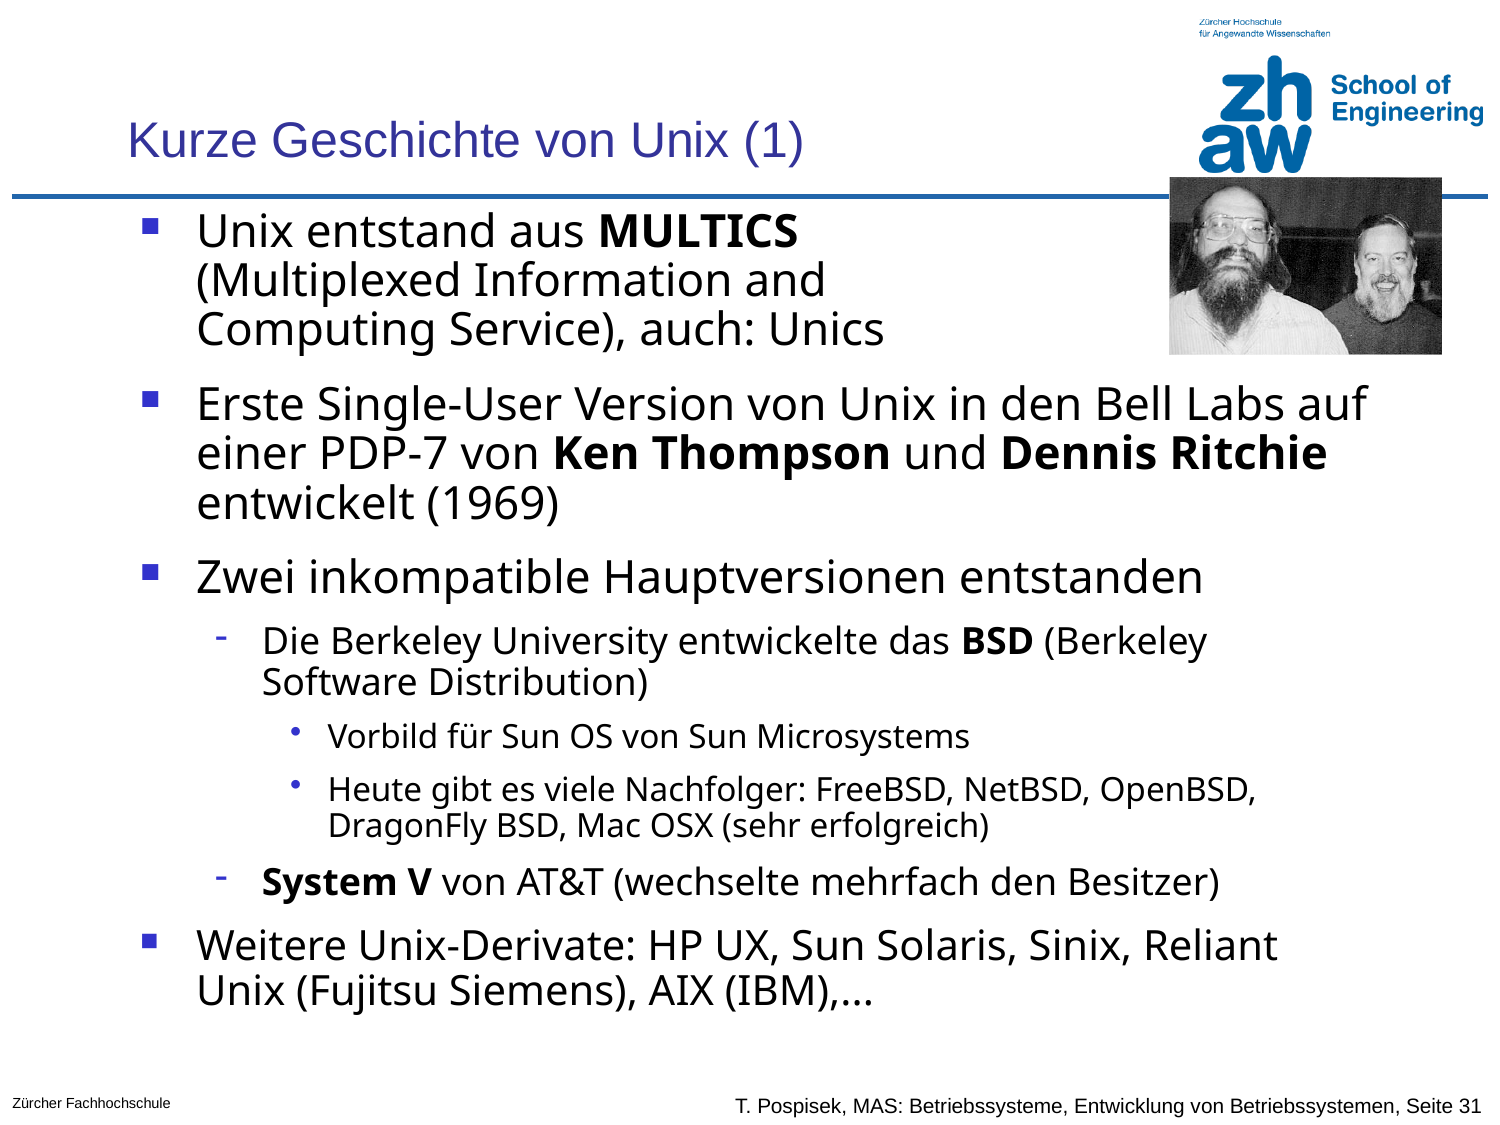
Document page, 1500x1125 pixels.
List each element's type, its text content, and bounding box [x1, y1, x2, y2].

title Kurze Geschichte von Unix (1) [112, 50, 1391, 175]
picture [1199, 19, 1483, 173]
picture [1169, 177, 1442, 355]
list Unix entstand aus MULTICS (Multiplexed Information and Computing Service), auch: Unics Erste Single-User Version von Unix in den Bell Labs auf einer PDP-7 von Ken Thompson und Dennis Ritchie entwickelt (1969) Zwei inkompatible Hauptversionen entstanden Die Berkeley University entwickelte das BSD (Berkeley Software Distribution) Vorbild für Sun OS von Sun Microsystems Heute gibt es viele Nachfolger: FreeBSD, NetBSD, OpenBSD, DragonFly BSD, Mac OSX (sehr erfolgreich) System V von AT&T (wechselte mehrfach den Besitzer) Weitere Unix-Derivate: HP UX, Sun Solaris, Sinix, Reliant Unix (Fujitsu Siemens), AIX (IBM),... [125, 200, 1388, 963]
